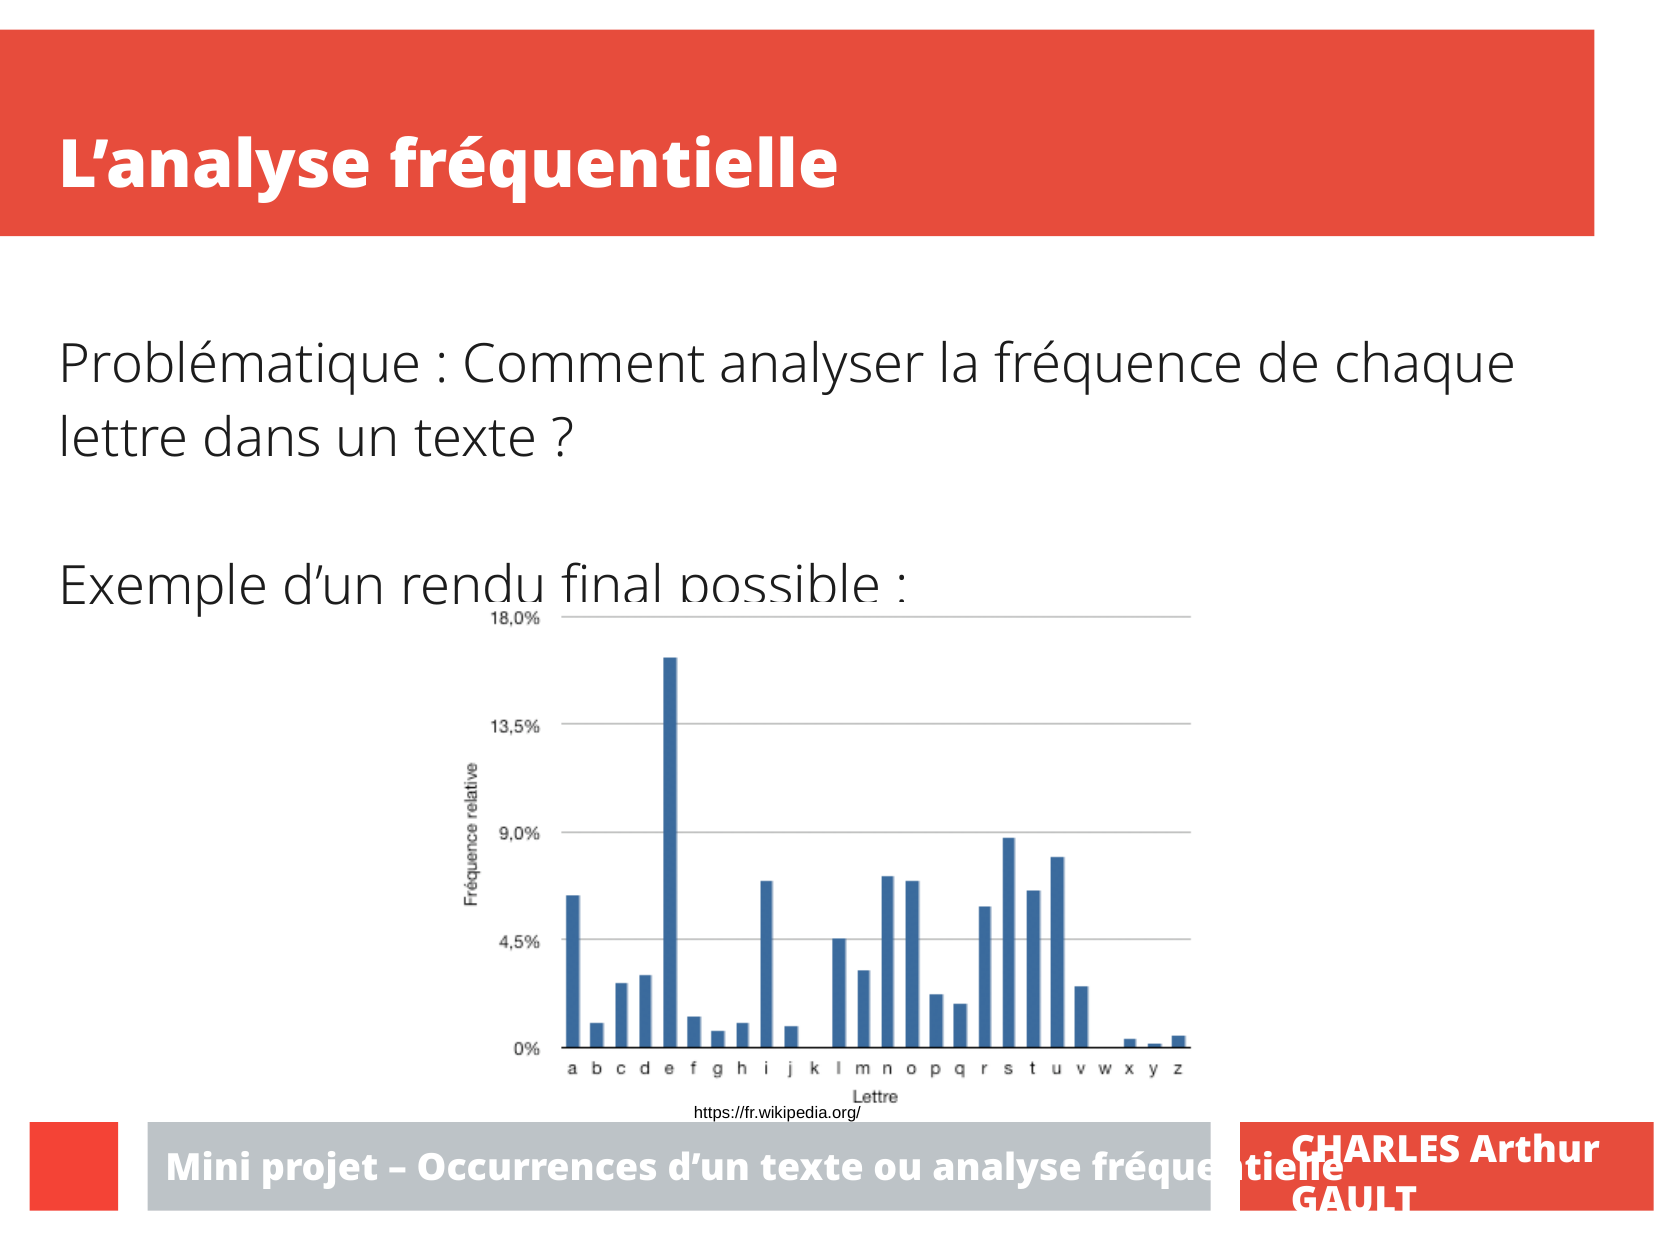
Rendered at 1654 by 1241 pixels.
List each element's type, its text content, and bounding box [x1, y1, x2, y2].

title L’analyse fréquentielle [59, 59, 1595, 207]
subtitle Problématique : Comment analyser la fréquence de chaque lettre dans un texte ? Exemple d’un rendu final possible : [59, 324, 1565, 1093]
text_box https://fr.wikipedia.org/ [679, 1096, 1199, 1158]
picture [458, 602, 1196, 1111]
